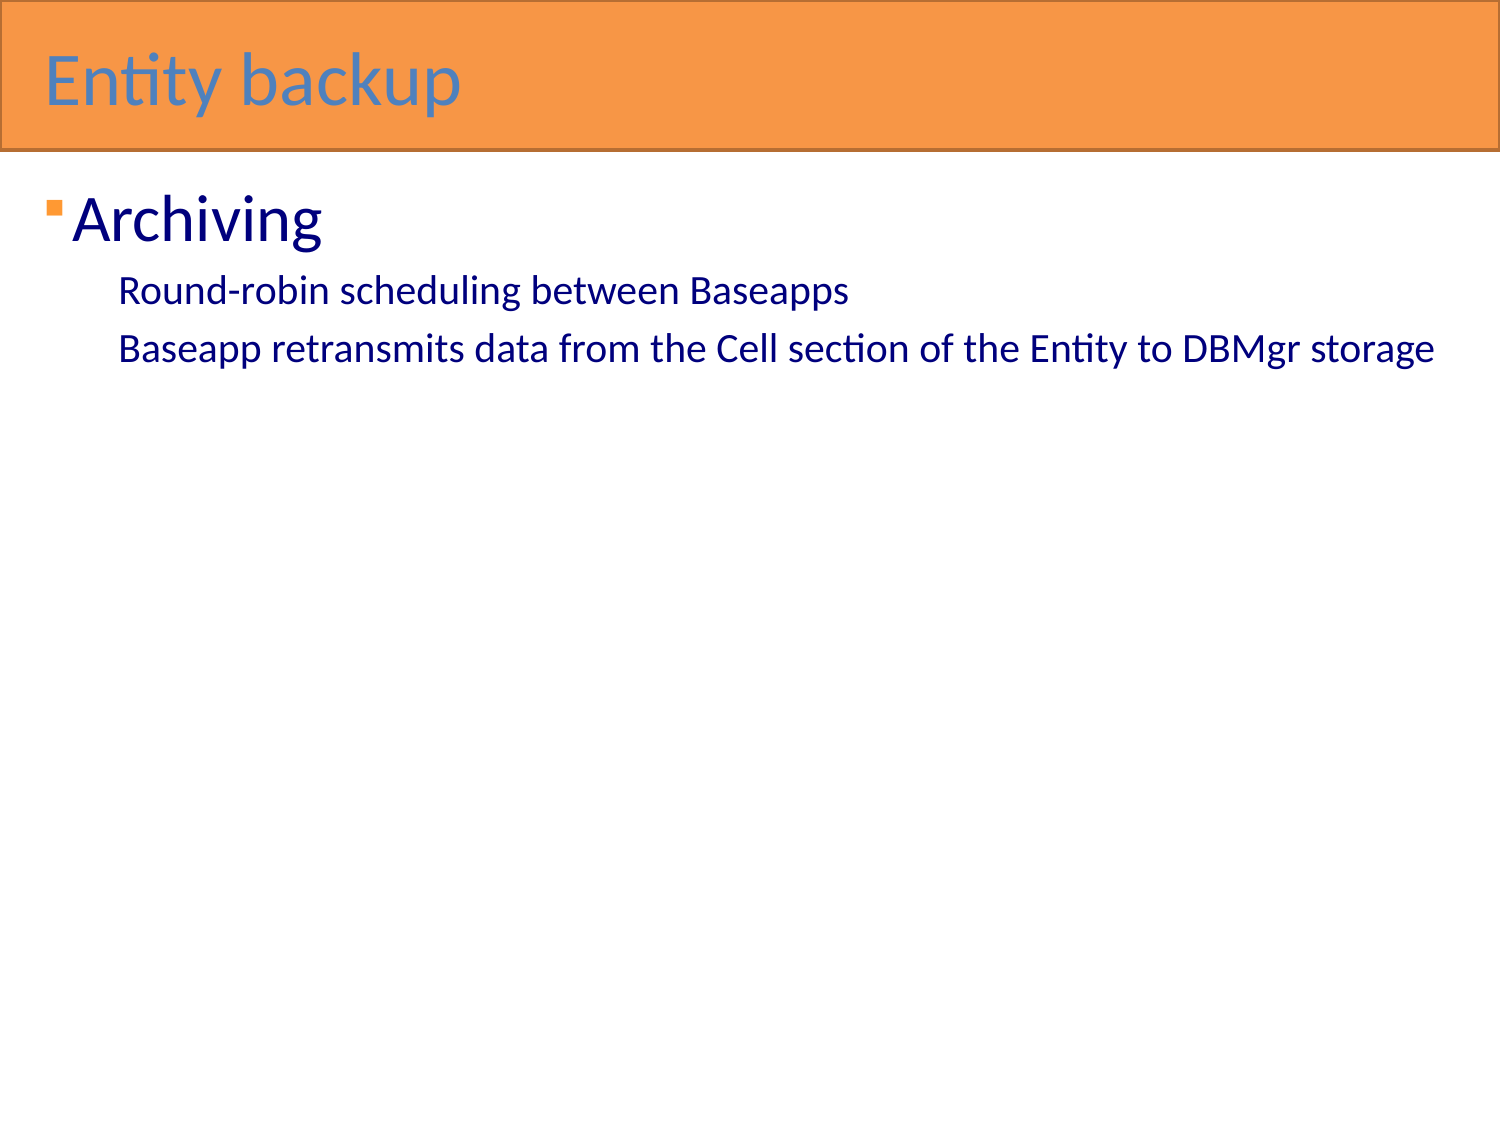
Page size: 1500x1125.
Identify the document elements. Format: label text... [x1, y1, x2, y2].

title Entity backup [29, 21, 1188, 129]
text_box [0, 0, 1500, 150]
text_box Archiving Round-robin scheduling between Baseapps Baseapp retransmits data from the Cell section of the Entity to DBMgr storage [33, 172, 1469, 1066]
